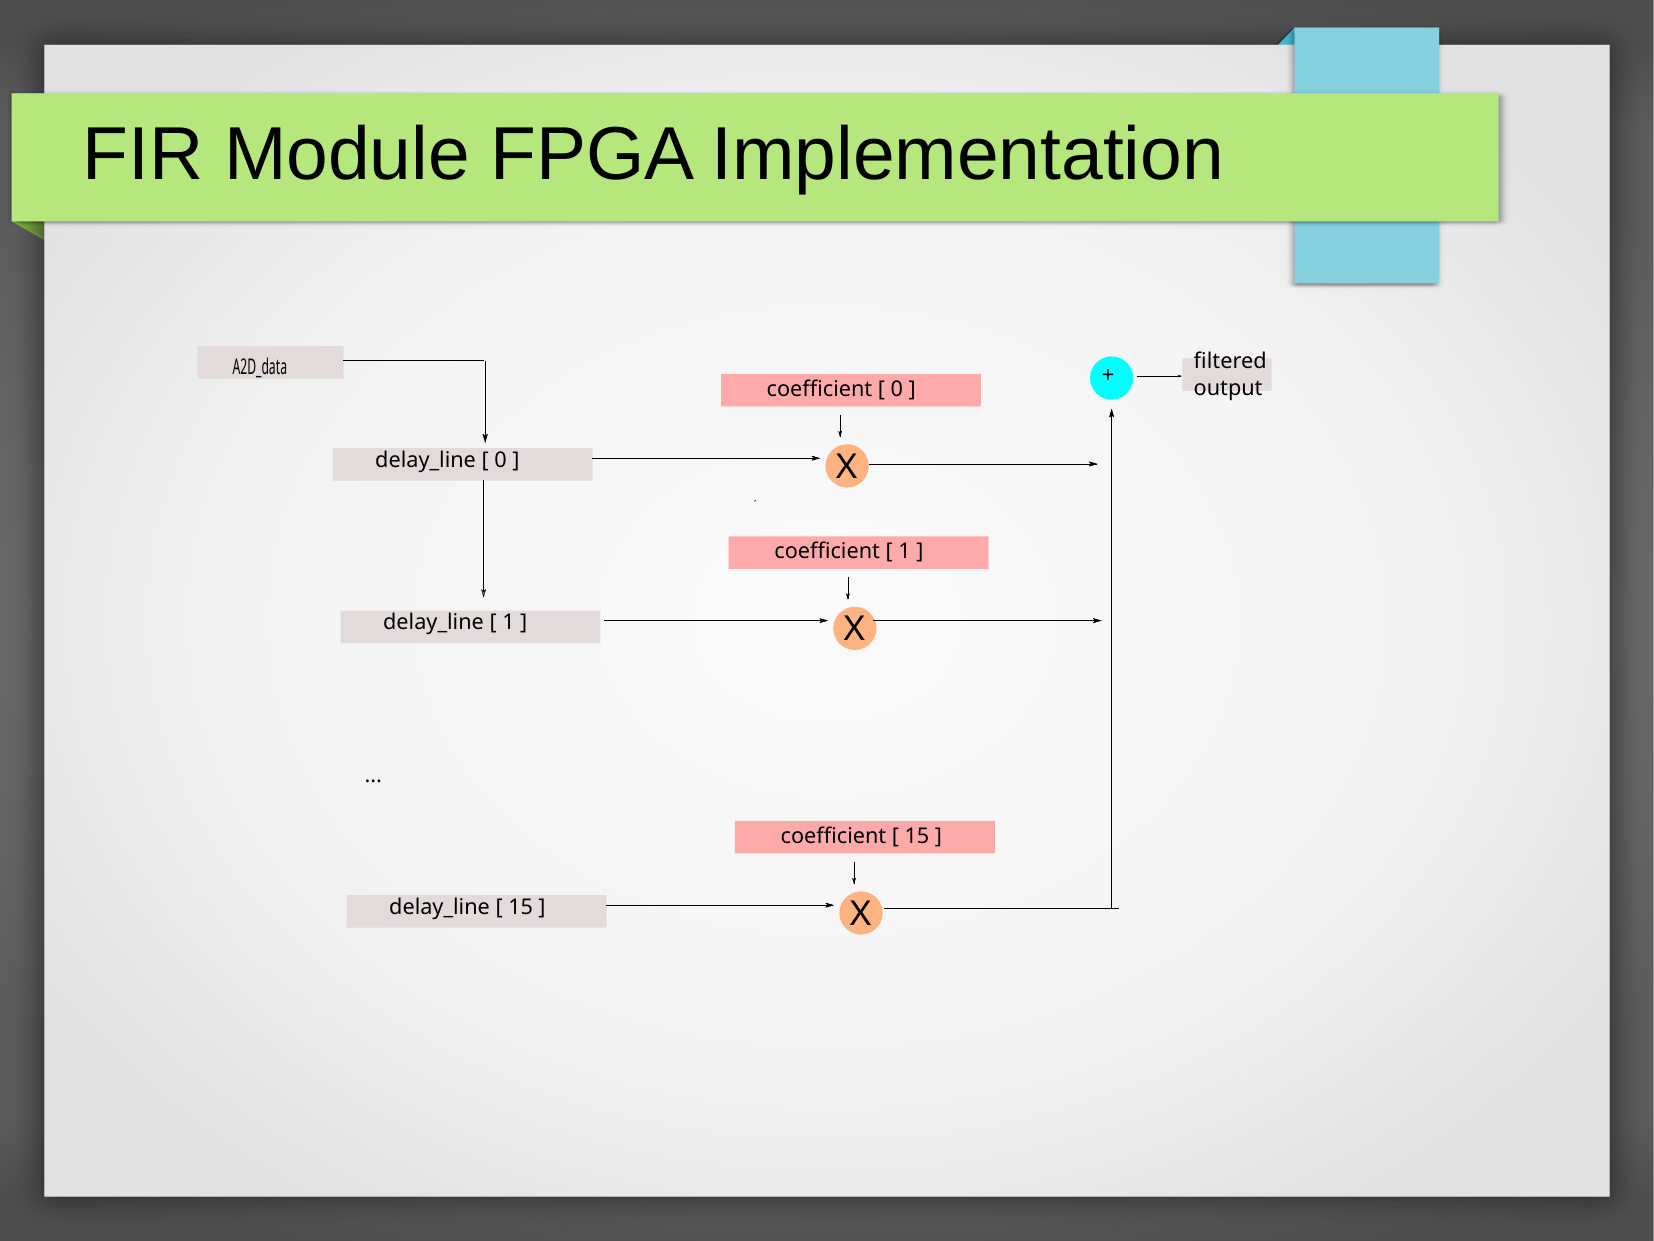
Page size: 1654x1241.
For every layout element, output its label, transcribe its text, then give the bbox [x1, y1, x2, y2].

picture [0, 0, 1654, 1241]
title FIR Module FPGA Implementation [82, 94, 1264, 213]
